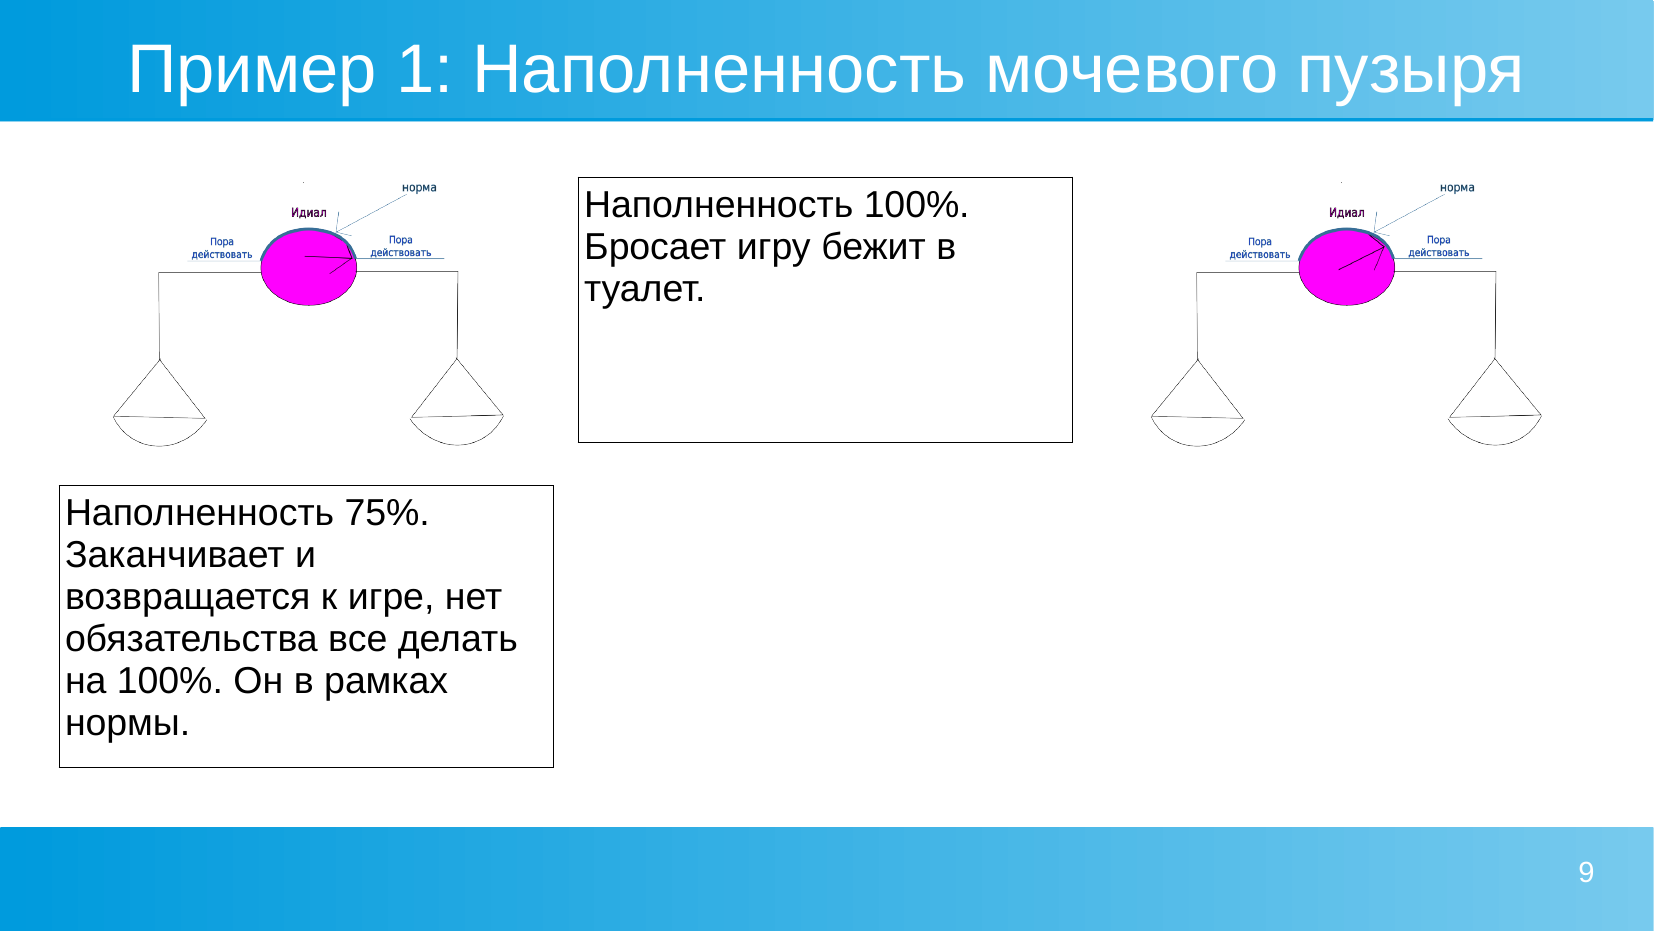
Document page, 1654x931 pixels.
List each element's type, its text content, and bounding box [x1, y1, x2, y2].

picture [1145, 177, 1544, 459]
picture [107, 177, 506, 459]
table_header Наполненность 75%. Заканчивает и возвращается к игре, нет обязательства все делать на 100%. Он в рамках нормы. [60, 486, 553, 767]
title Пример 1: Наполненность мочевого пузыря [59, 29, 1595, 108]
table_header Наполненность 100%. Бросает игру бежит в туалет. [579, 178, 1072, 442]
